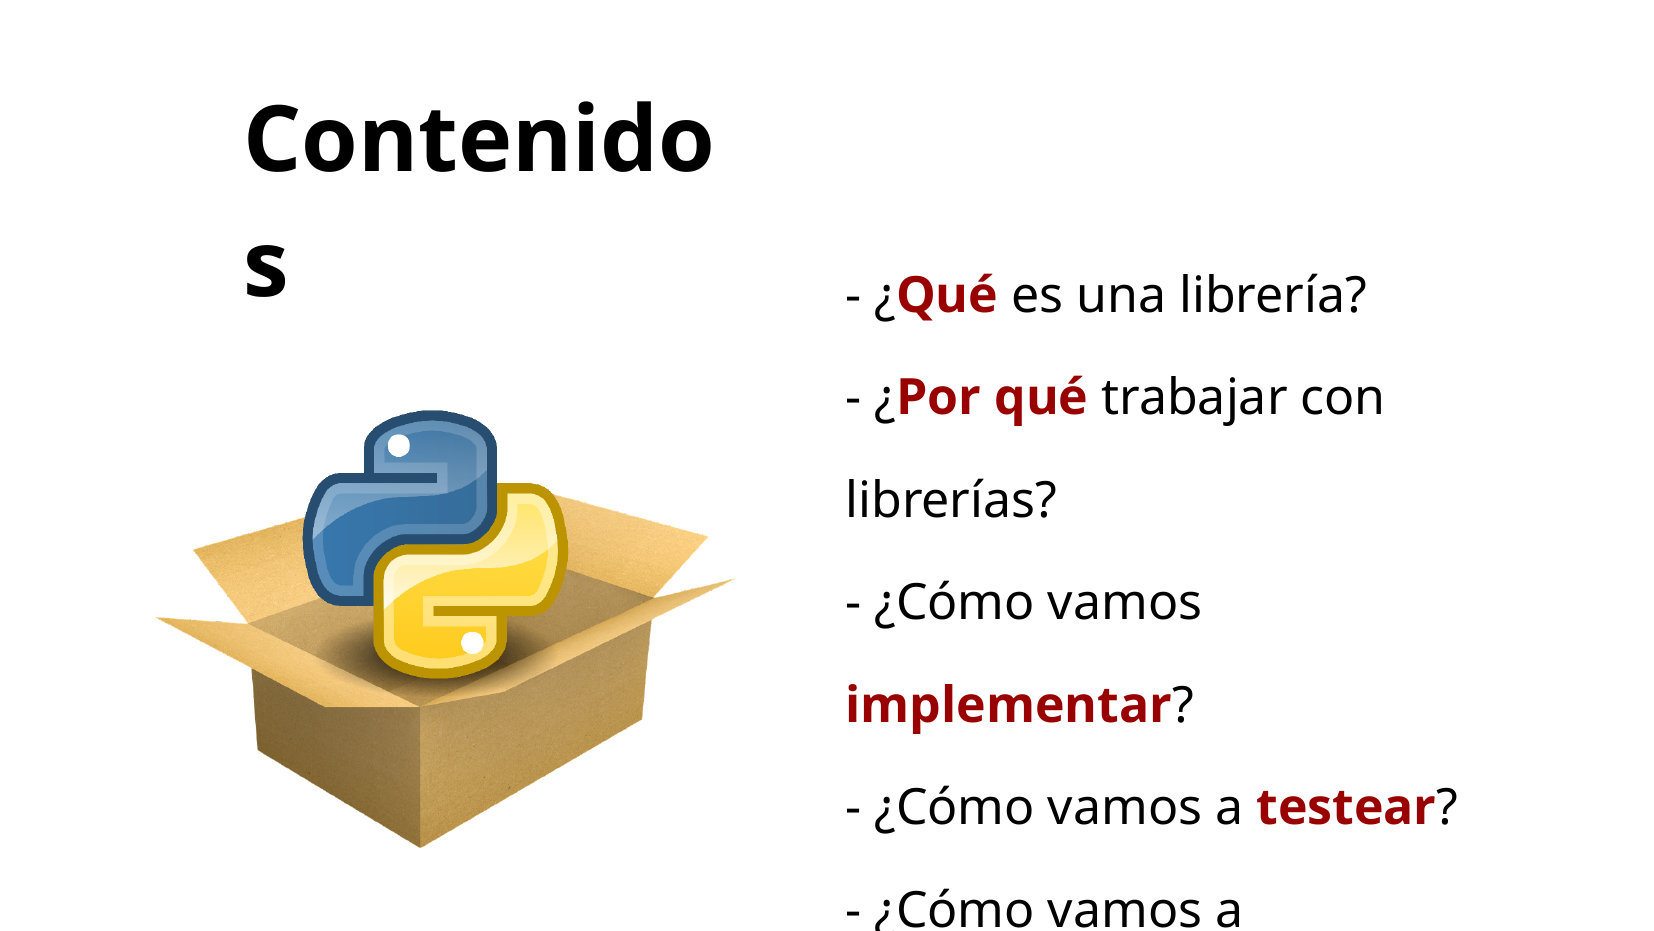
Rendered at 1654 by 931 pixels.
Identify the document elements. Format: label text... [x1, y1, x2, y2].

text_box - ¿Qué es una librería? - ¿Por qué trabajar con librerías? - ¿Cómo vamos implementar? - ¿Cómo vamos a testear? - ¿Cómo vamos a documentar? - ¿Cómo vamos a distribuir? - Iniciamos nuestra librería [830, 217, 1584, 786]
text_box Contenidos [228, 65, 745, 173]
picture [154, 409, 736, 848]
